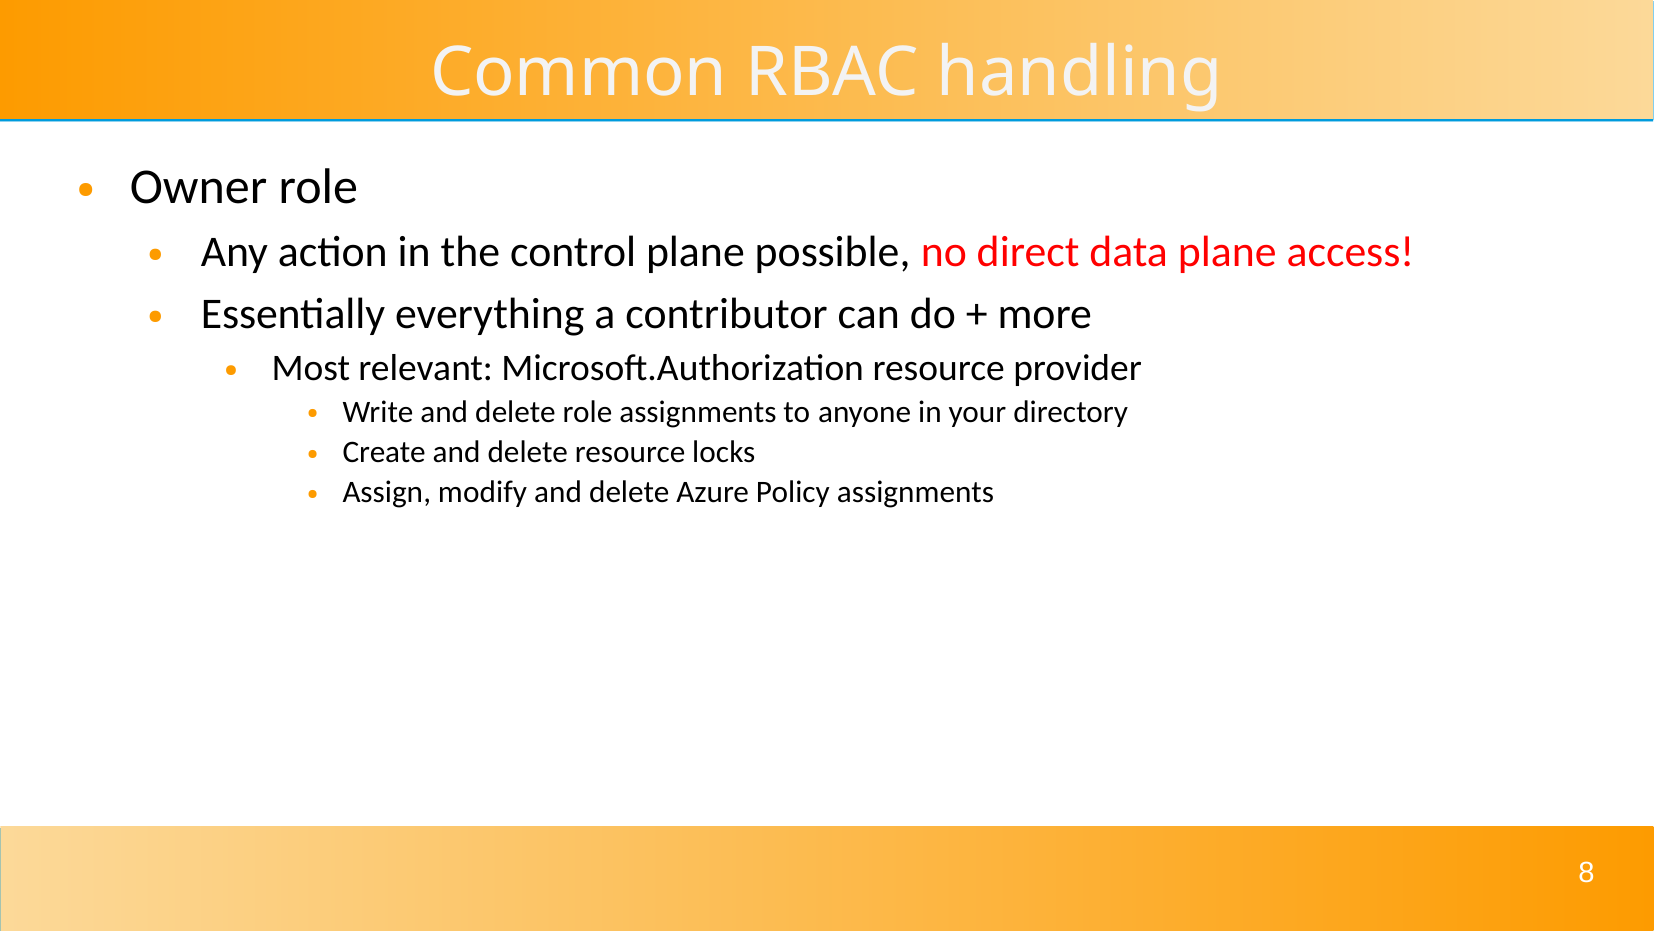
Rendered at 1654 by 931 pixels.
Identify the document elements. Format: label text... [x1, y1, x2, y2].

list Owner role Any action in the control plane possible, no direct data plane access! Essentially everything a contributor can do + more Most relevant: Microsoft.Authorization resource provider Write and delete role assignments to anyone in your directory Create and delete resource locks Assign, modify and delete Azure Policy assignments [59, 166, 1595, 757]
title Common RBAC handling [59, 26, 1595, 111]
